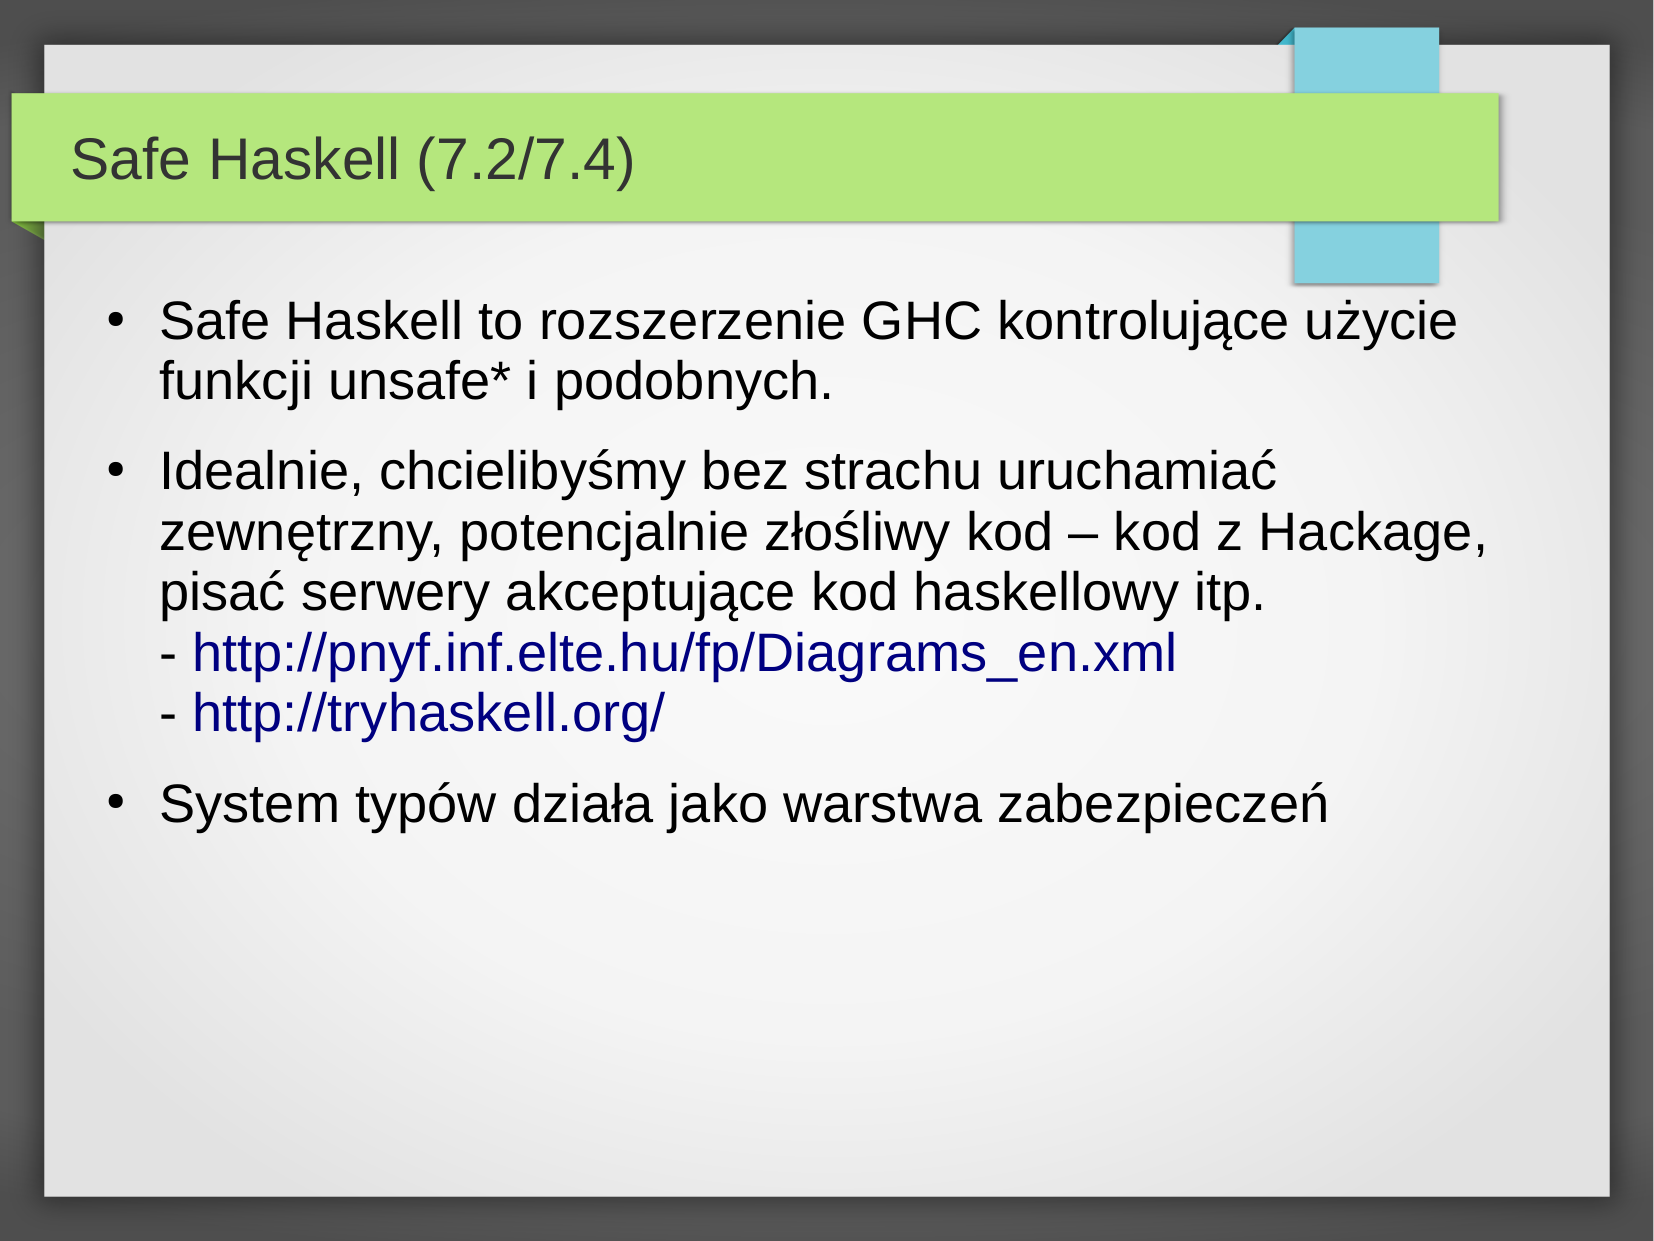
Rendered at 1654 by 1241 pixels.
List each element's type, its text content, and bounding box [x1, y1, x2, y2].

list Safe Haskell to rozszerzenie GHC kontrolujące użycie funkcji unsafe* i podobnych. Idealnie, chcielibyśmy bez strachu uruchamiać zewnętrzny, potencjalnie złośliwy kod – kod z Hackage, pisać serwery akceptujące kod haskellowy itp. - http://pnyf.inf.elte.hu/fp/Diagrams_en.xml - http://tryhaskell.org/ System typów działa jako warstwa zabezpieczeń [88, 290, 1577, 1010]
picture [0, 0, 1654, 1241]
title Safe Haskell (7.2/7.4) [70, 106, 1229, 213]
